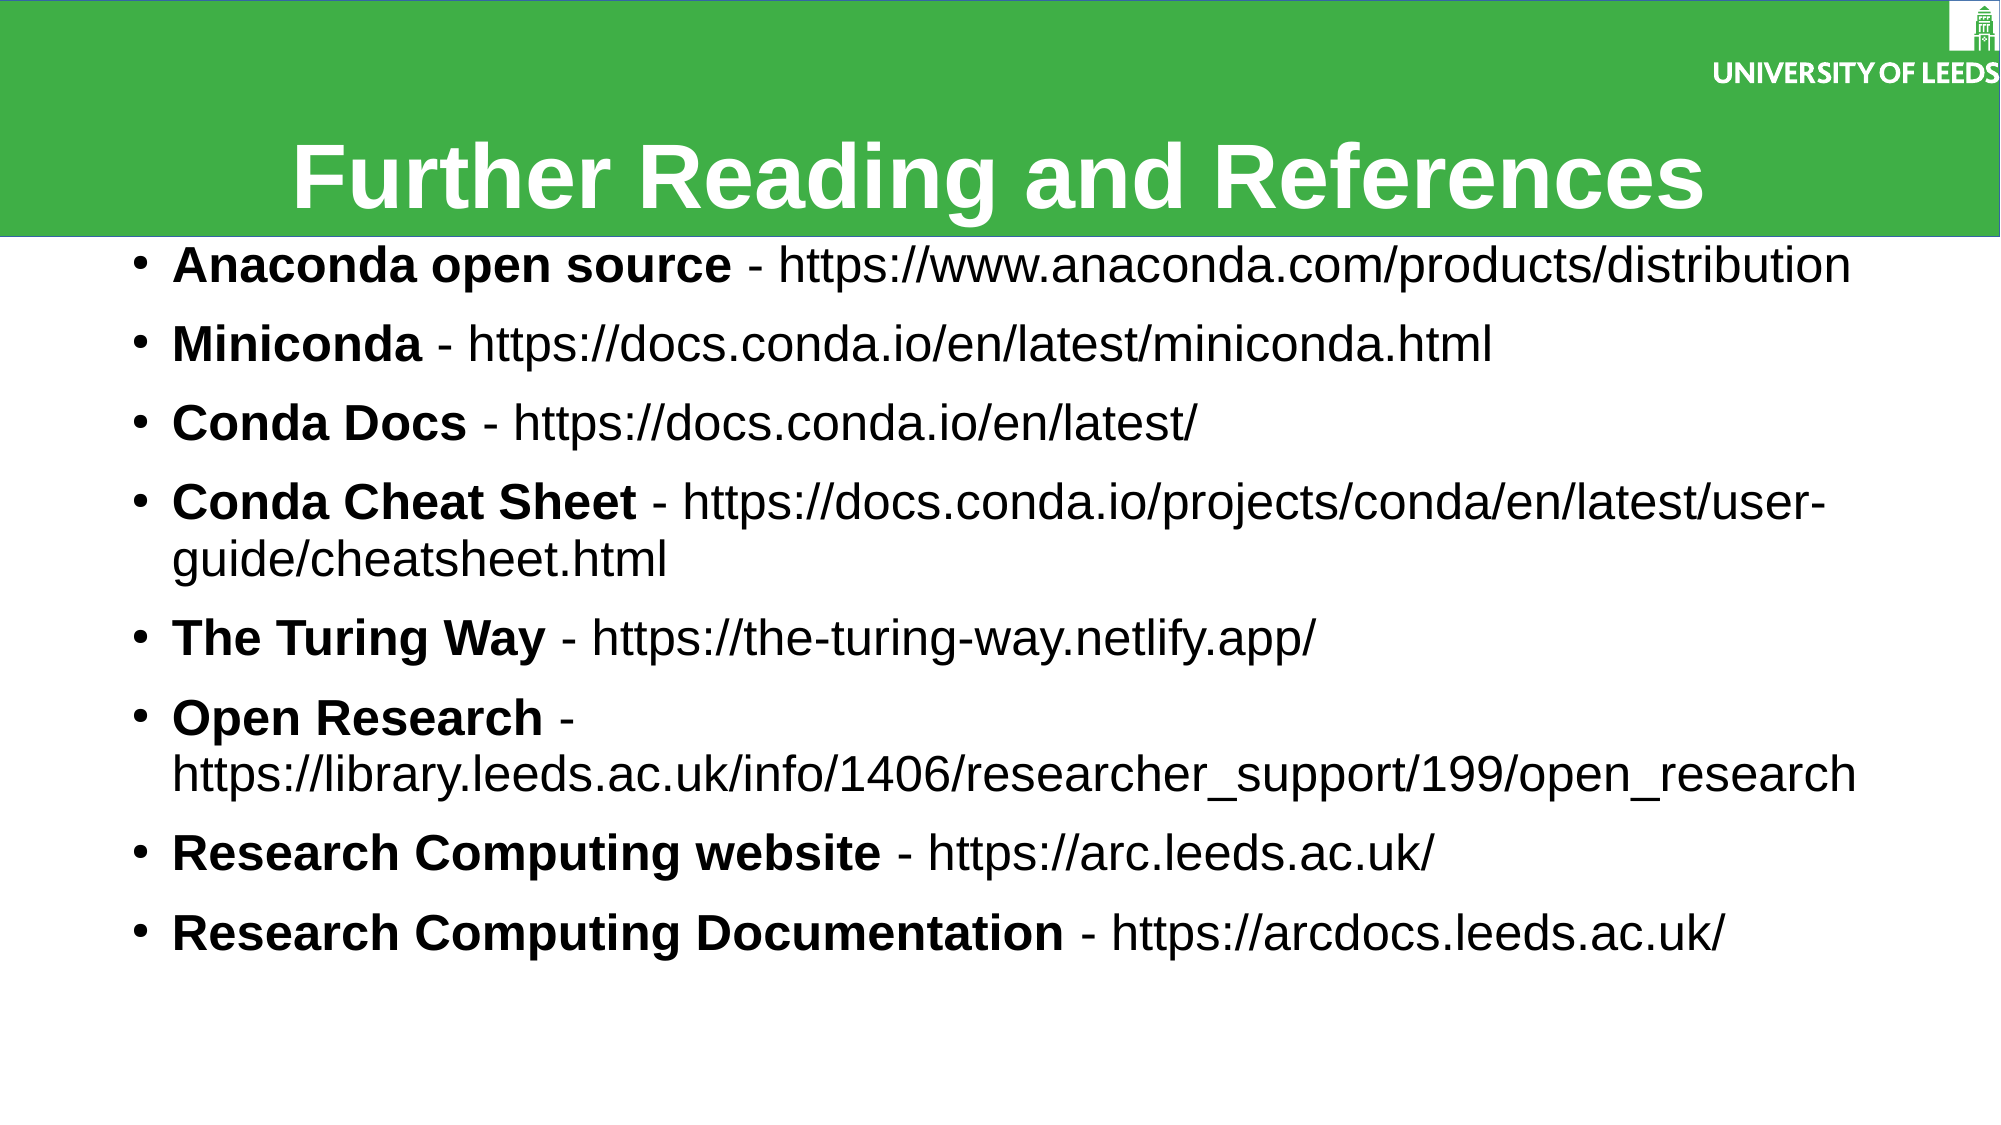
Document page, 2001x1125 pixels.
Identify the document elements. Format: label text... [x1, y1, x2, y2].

list Anaconda open source - https://www.anaconda.com/products/distribution Miniconda - https://docs.conda.io/en/latest/miniconda.html Conda Docs - https://docs.conda.io/en/latest/ Conda Cheat Sheet - https://docs.conda.io/projects/conda/en/latest/user-guide/cheatsheet.html The Turing Way - https://the-turing-way.netlify.app/ Open Research - https://library.leeds.ac.uk/info/1406/researcher_support/199/open_research Research Computing website - https://arc.leeds.ac.uk/ Research Computing Documentation - https://arcdocs.leeds.ac.uk/ [118, 236, 1890, 1063]
text_box [0, 0, 2000, 237]
title Further Reading and References [137, 125, 1863, 229]
picture [1712, 0, 2000, 85]
